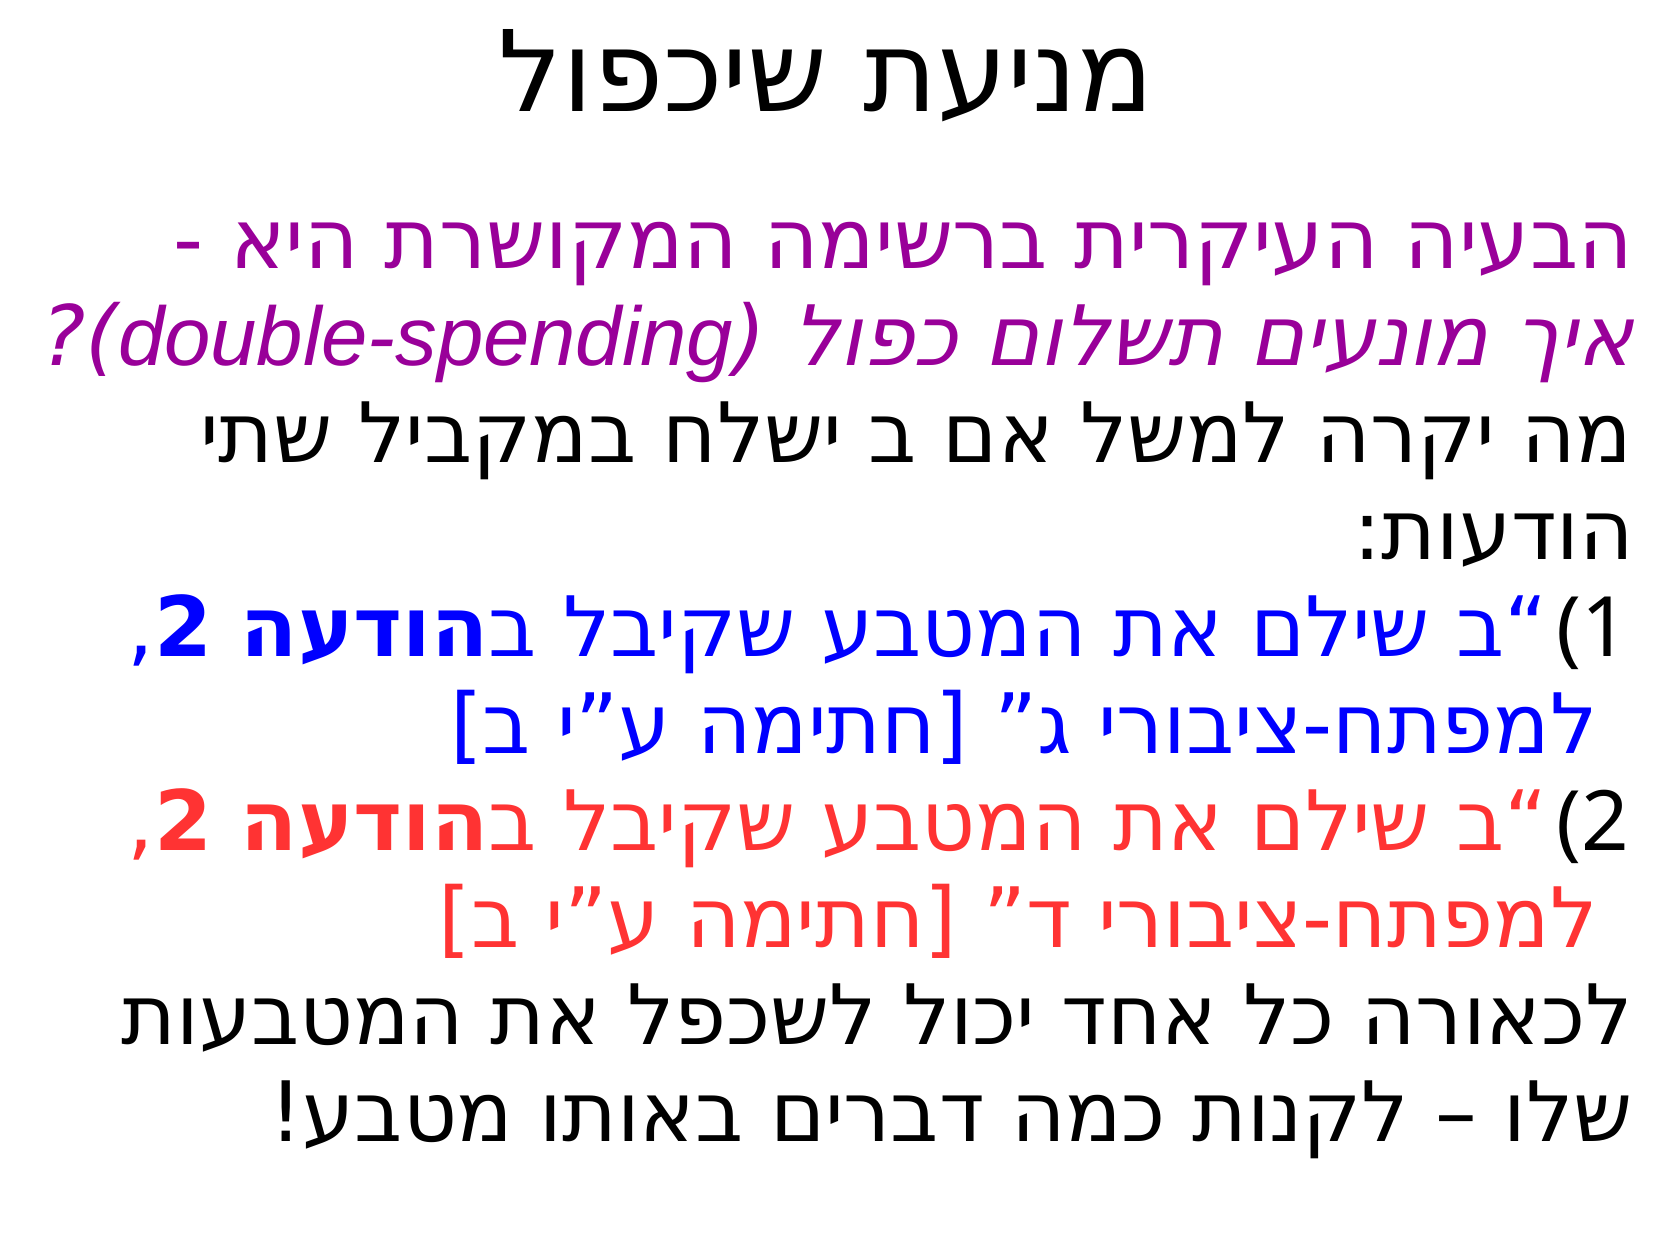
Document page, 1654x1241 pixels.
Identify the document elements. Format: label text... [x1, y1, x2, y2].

text_box מניעת שיכפול [0, 0, 1654, 139]
text_box הבעיה העיקרית ברשימה המקושרת היא - איך מונעים תשלום כפול (double-spending)? מה יקרה למשל אם ב ישלח במקביל שתי הודעות: “ב שילם את המטבע שקיבל בהודעה 2, למפתח-ציבורי ג” [חתימה ע”י ב] “ב שילם את המטבע שקיבל בהודעה 2, למפתח-ציבורי ד” [חתימה ע”י ב] לכאורה כל אחד יכול לשכפל את המטבעות שלו – לקנות כמה דברים באותו מטבע! זה האתגר העיקרי שפותרת מערכת ביטקוין. [0, 183, 1649, 1216]
